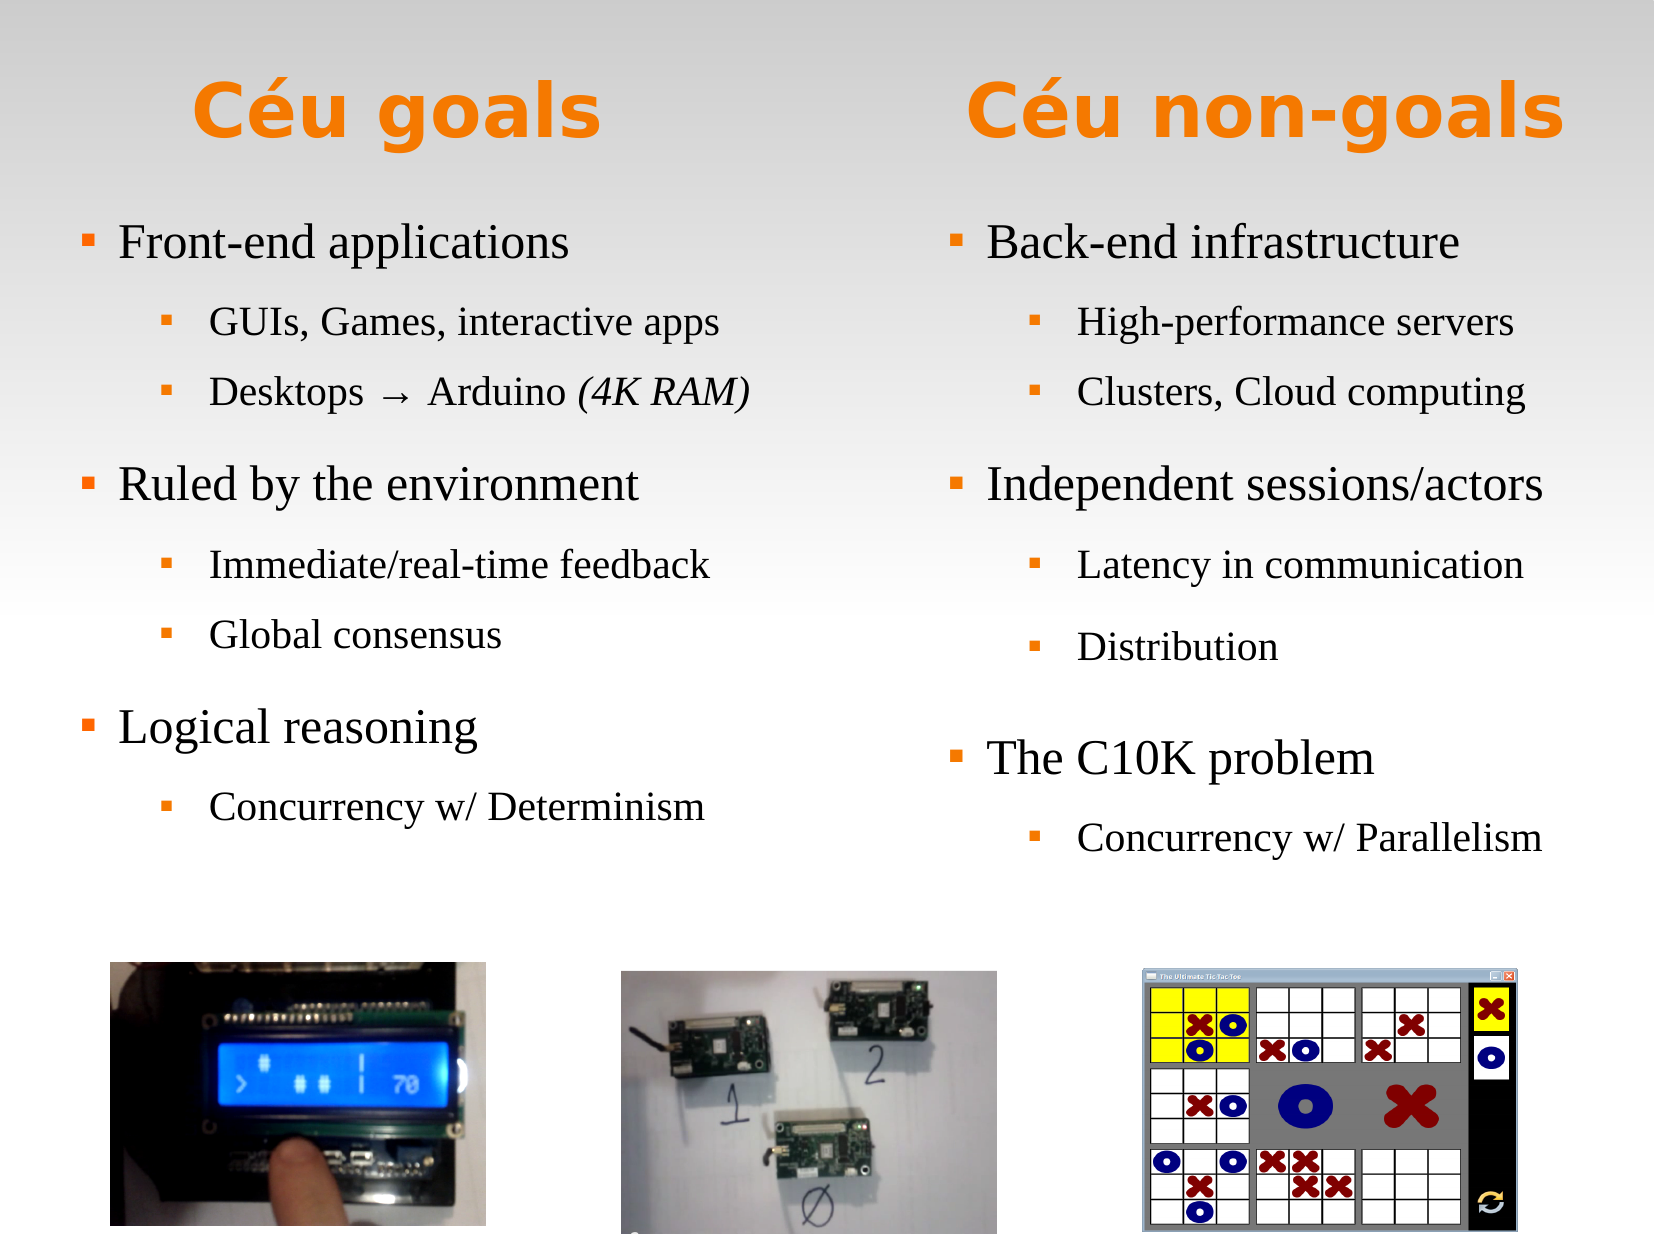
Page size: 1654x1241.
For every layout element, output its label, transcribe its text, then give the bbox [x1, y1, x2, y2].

picture [1142, 968, 1518, 1232]
title Céu goals [82, 7, 713, 213]
picture [621, 970, 997, 1234]
picture [110, 962, 486, 1226]
title Céu non-goals [950, 7, 1581, 215]
list Front-end applications GUIs, Games, interactive apps Desktops → Arduino (4K RAM) Ruled by the environment Immediate/real-time feedback Global consensus Logical reasoning Concurrency w/ Determinism [0, 213, 818, 1033]
list Back-end infrastructure High-performance servers Clusters, Cloud computing Independent sessions/actors Latency in communication Distribution The C10K problem Concurrency w/ Parallelism [860, 213, 1654, 1032]
